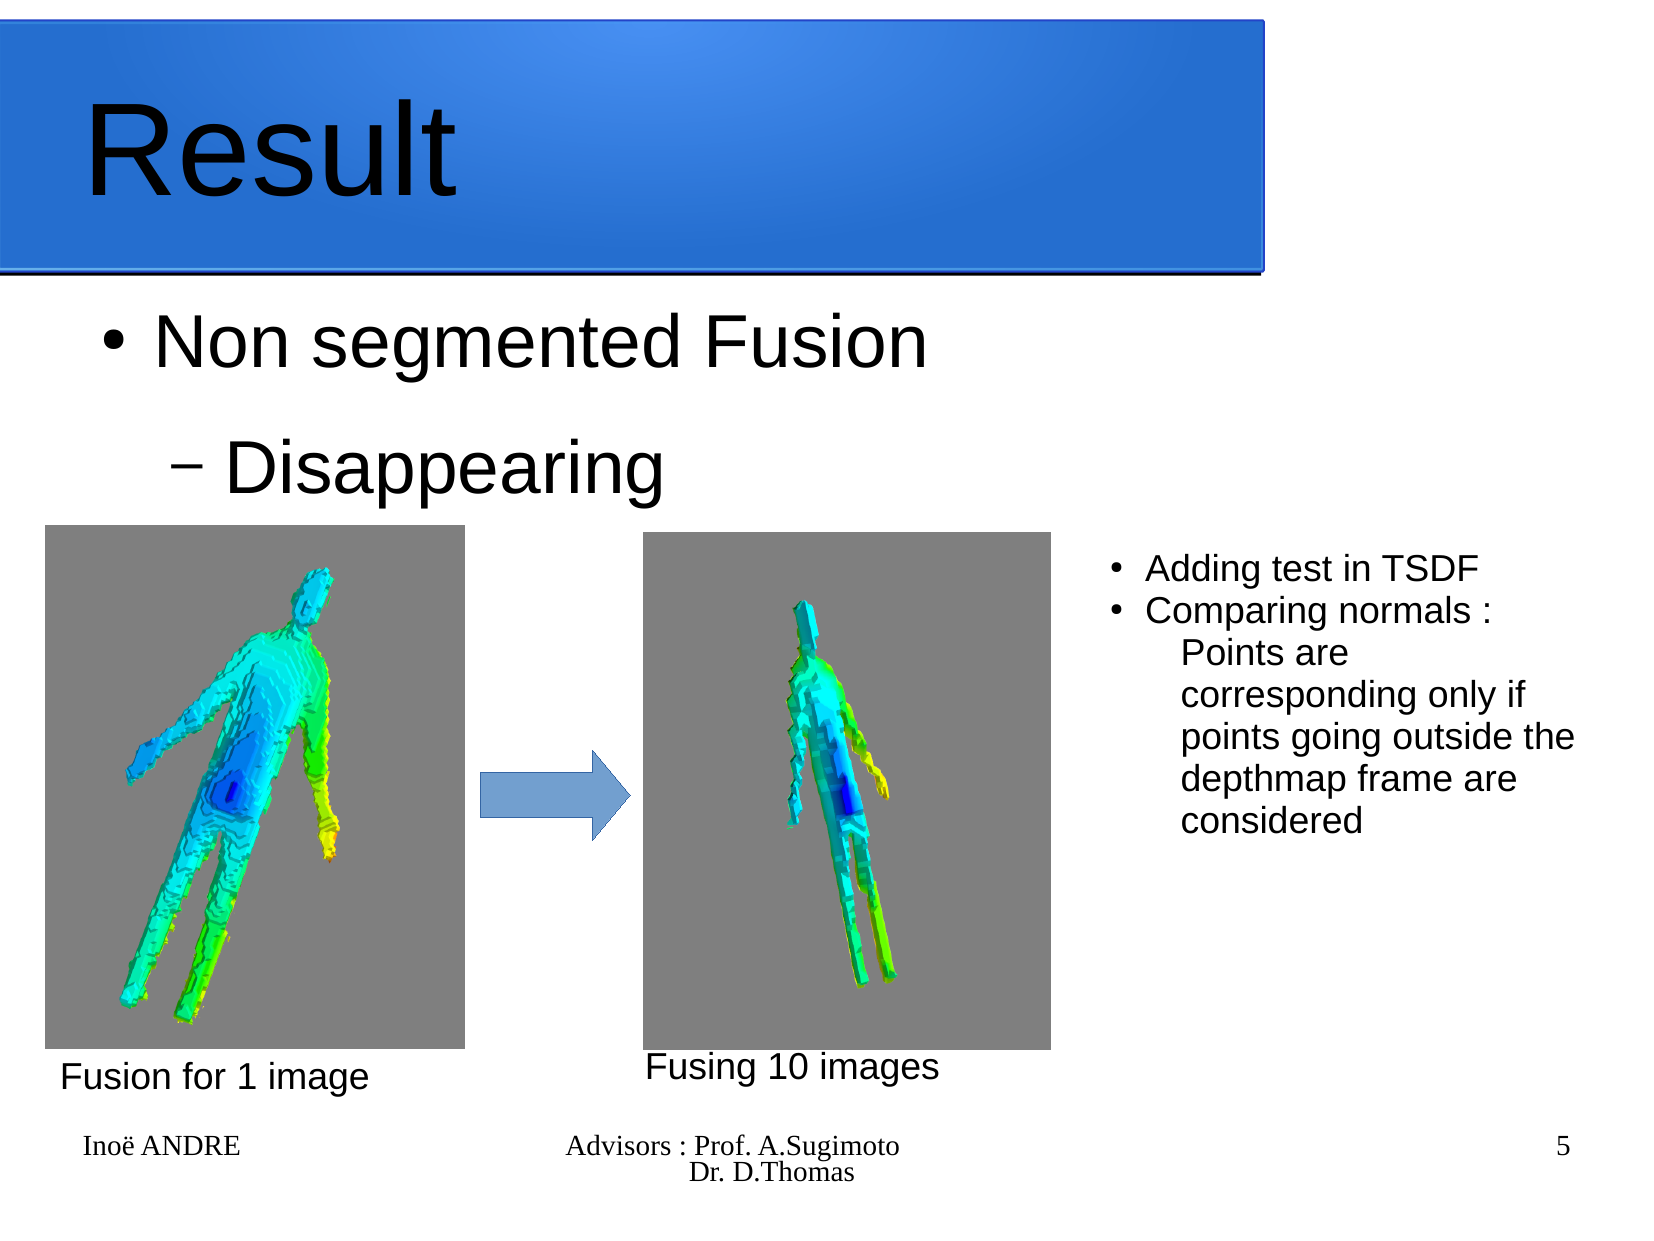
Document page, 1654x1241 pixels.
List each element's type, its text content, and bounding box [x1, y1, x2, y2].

text_box [480, 750, 631, 841]
text_box Fusing 10 images [630, 1038, 1096, 1096]
picture [643, 532, 1051, 1038]
text_box Adding test in TSDF Comparing normals : Points are corresponding only if points going outside the depthmap frame are considered [1095, 540, 1606, 1185]
title Result [82, 47, 1235, 252]
picture [45, 525, 466, 1048]
list Non segmented Fusion Disappearing [82, 299, 1571, 1019]
text_box Fusion for 1 image [45, 1048, 511, 1105]
